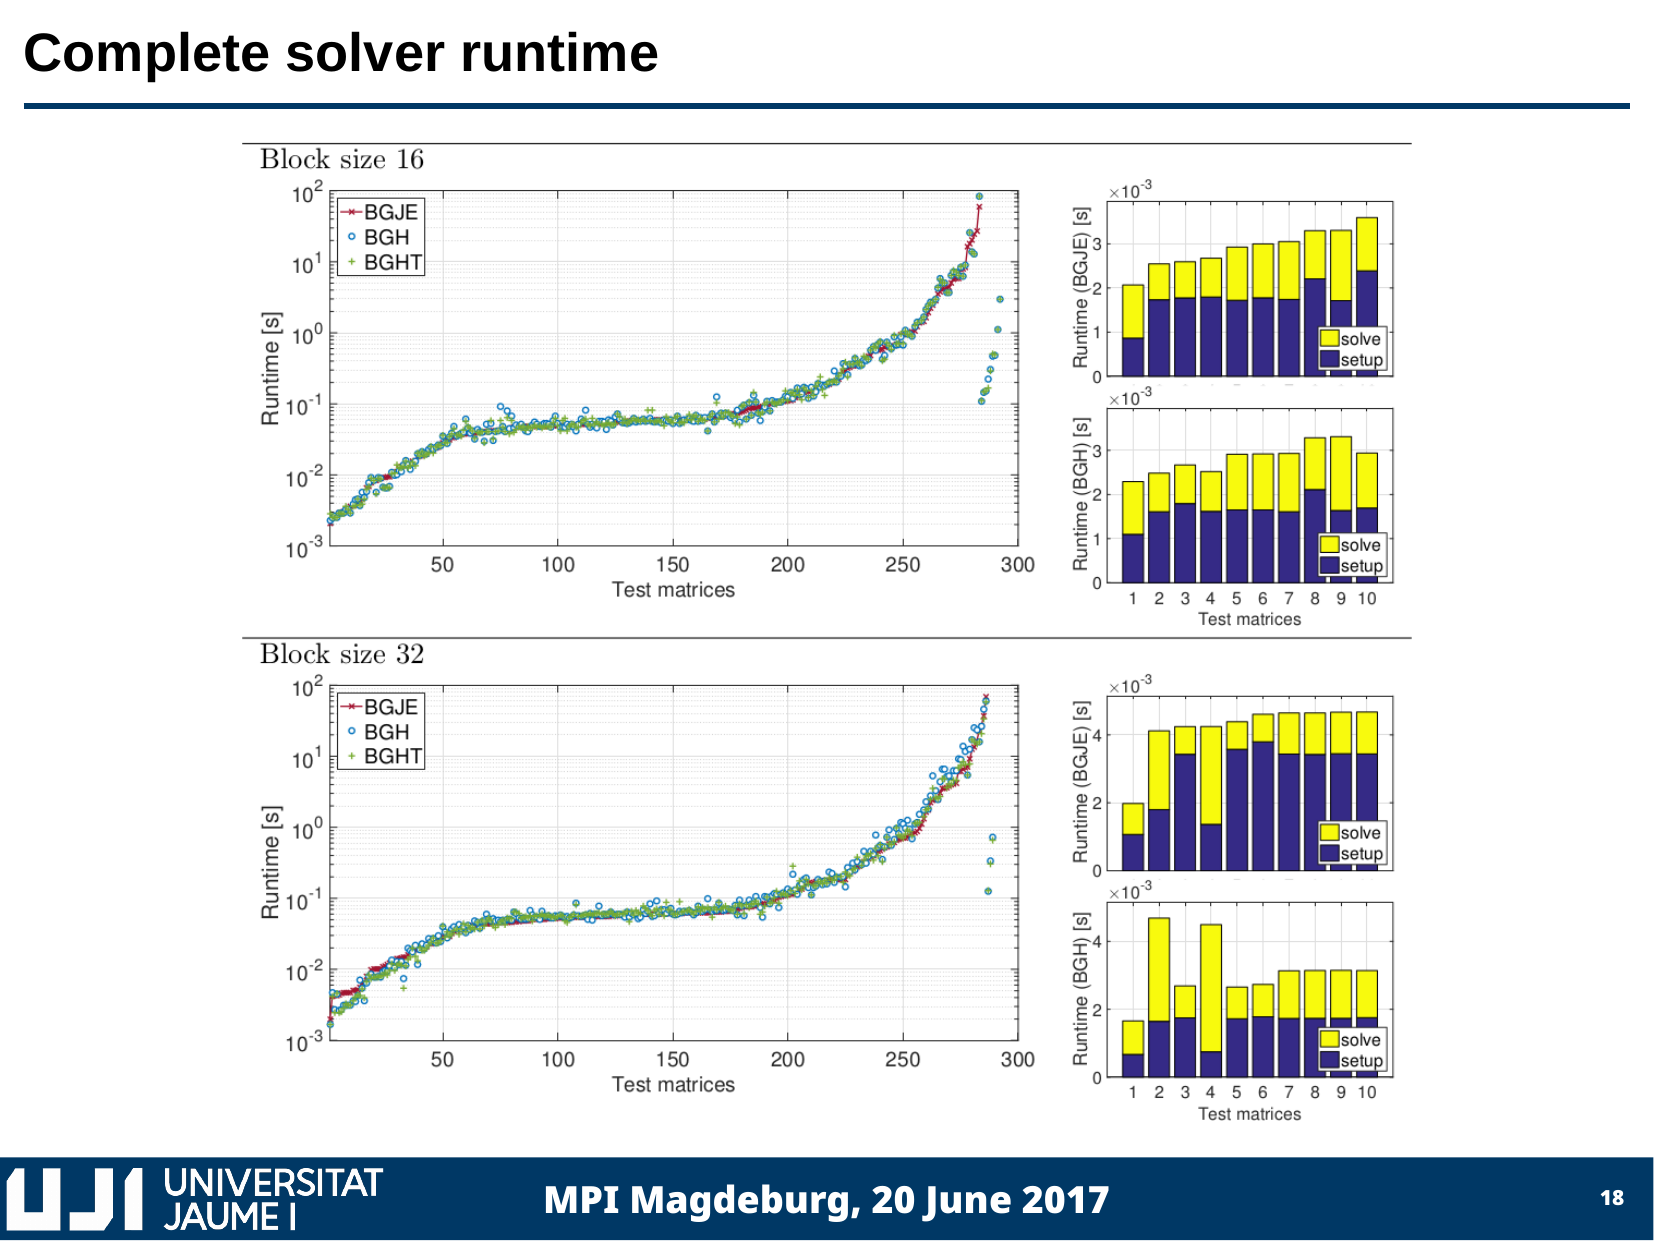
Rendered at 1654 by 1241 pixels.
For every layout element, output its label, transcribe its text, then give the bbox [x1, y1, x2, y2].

picture [0, 1158, 390, 1241]
picture [240, 141, 1414, 1134]
title Complete solver runtime [23, 0, 1630, 107]
